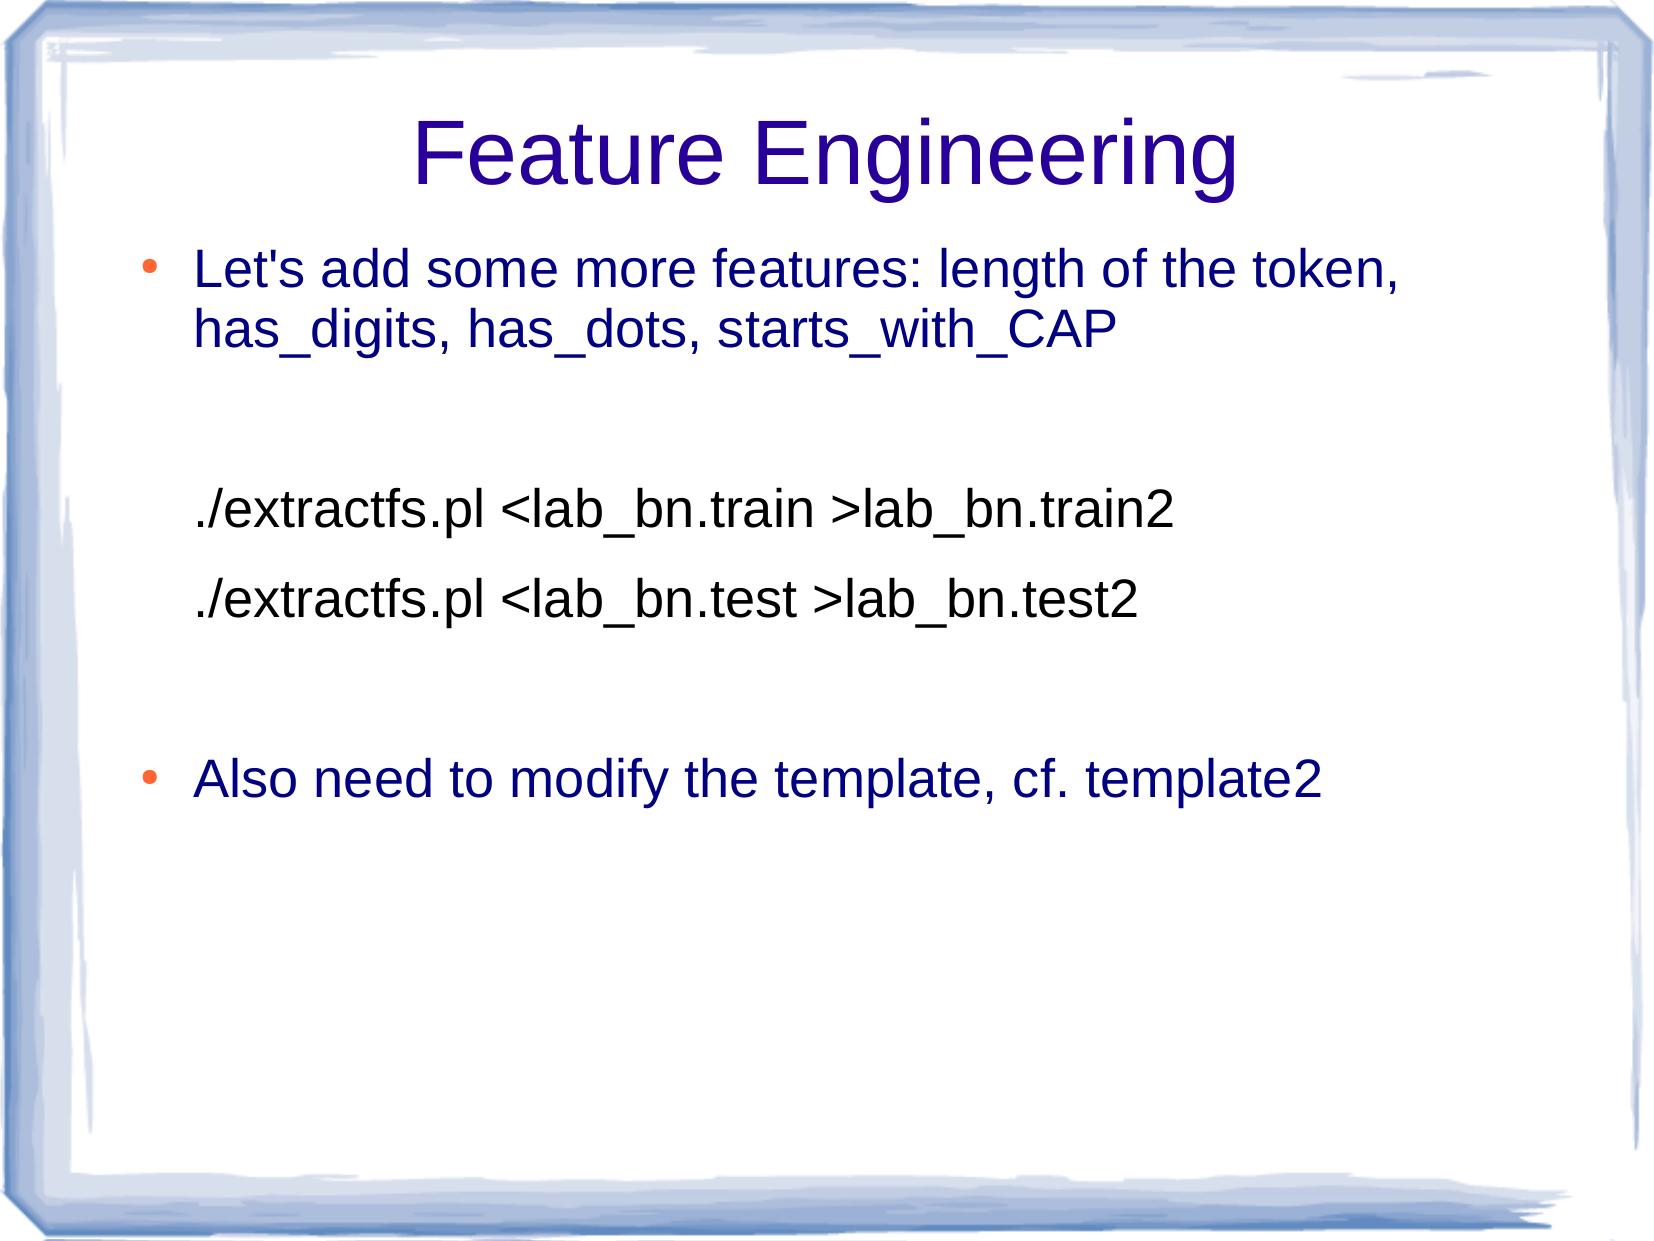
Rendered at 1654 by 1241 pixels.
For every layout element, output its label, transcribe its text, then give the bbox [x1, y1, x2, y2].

picture [0, 0, 1654, 1241]
list Let's add some more features: length of the token, has_digits, has_dots, starts_with_CAP ./extractfs.pl <lab_bn.train >lab_bn.train2 ./extractfs.pl <lab_bn.test >lab_bn.test2 Also need to modify the template, cf. template2 [122, 238, 1576, 1042]
title Feature Engineering [82, 56, 1571, 250]
